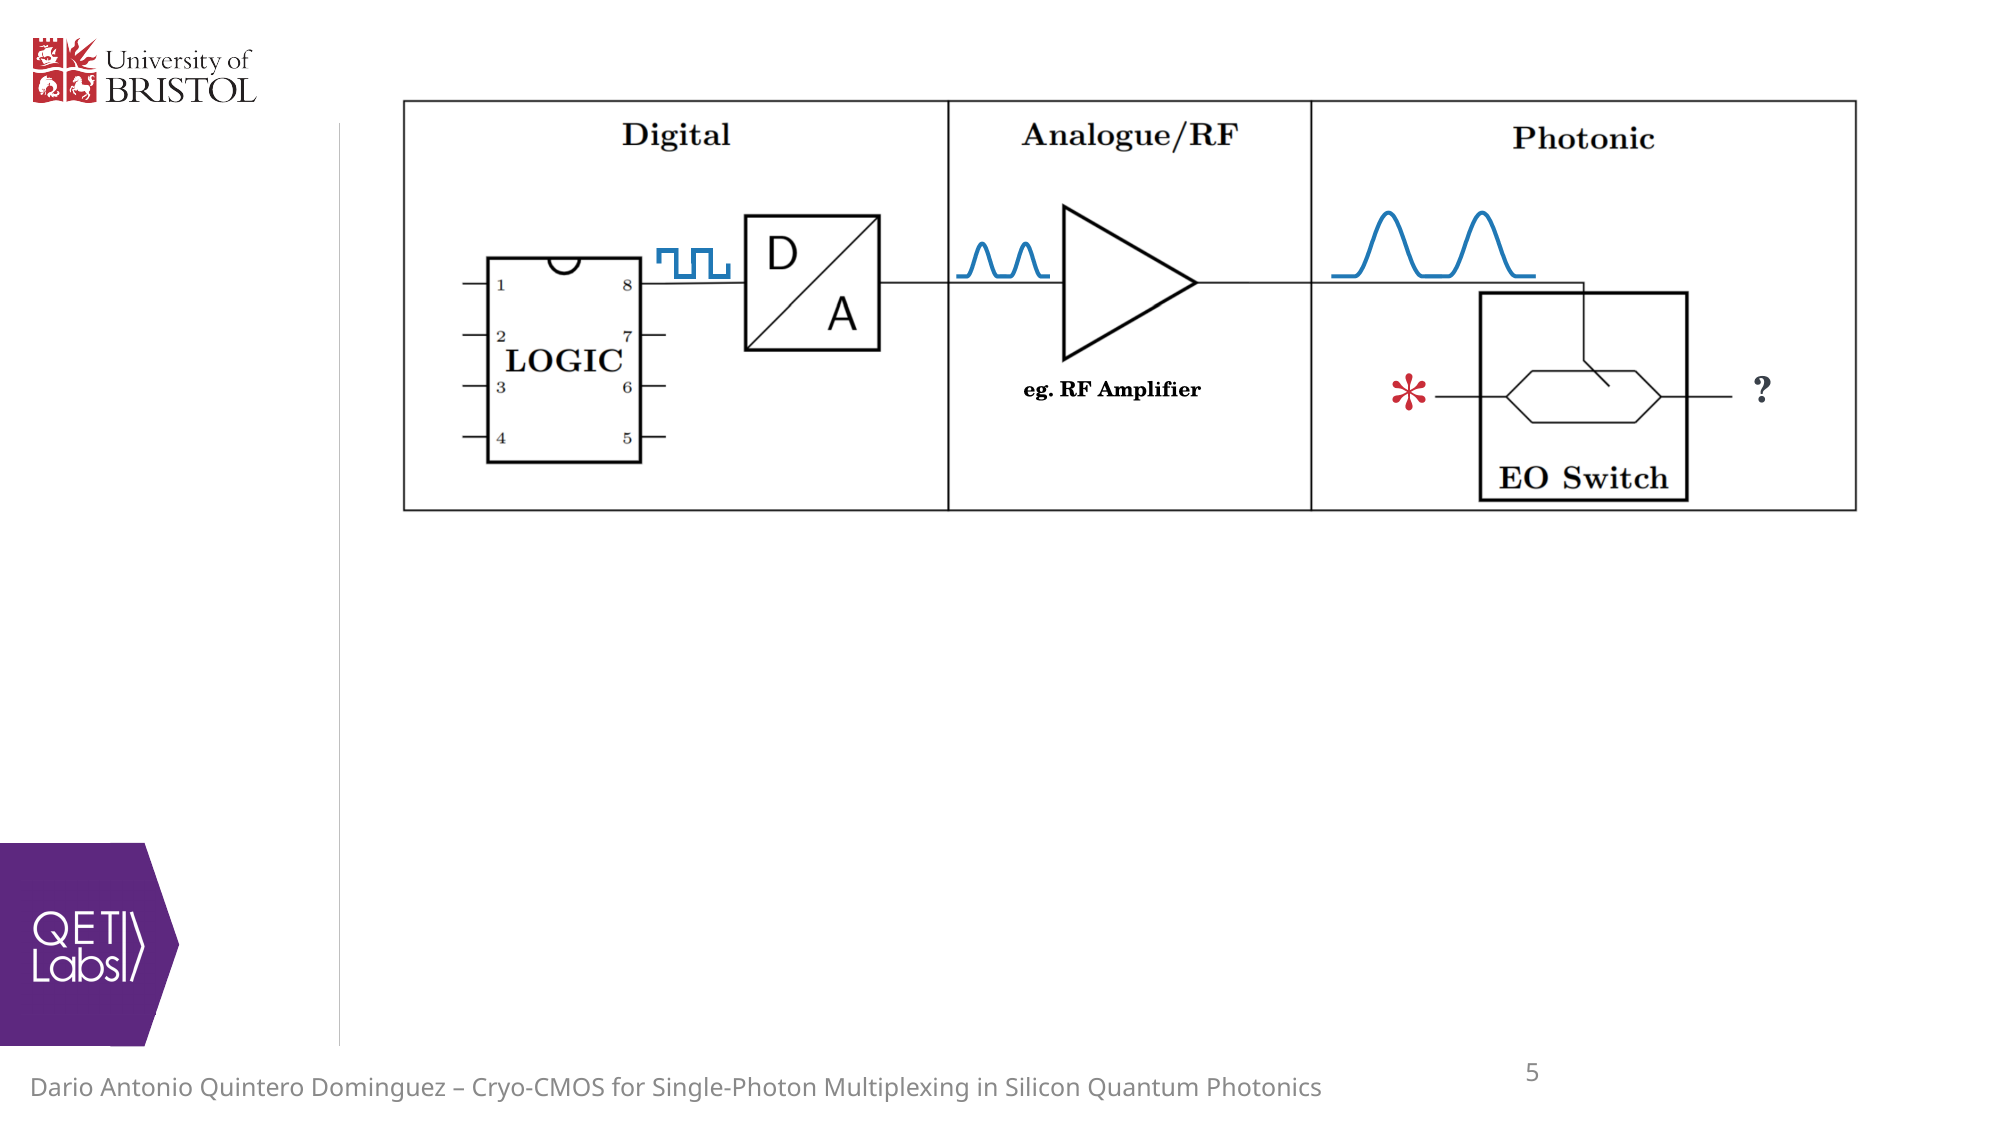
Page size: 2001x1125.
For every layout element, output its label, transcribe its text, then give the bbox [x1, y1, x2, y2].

picture [375, 81, 1875, 529]
slide_number <number> [1510, 1043, 1961, 1104]
picture [33, 38, 257, 103]
footer Dario Antonio Quintero Dominguez – Cryo-CMOS for Single-Photon Multiplexing in Silicon Quantum Photonics [14, 1056, 1463, 1117]
picture [21, 880, 156, 1015]
text_box [0, 842, 180, 1047]
